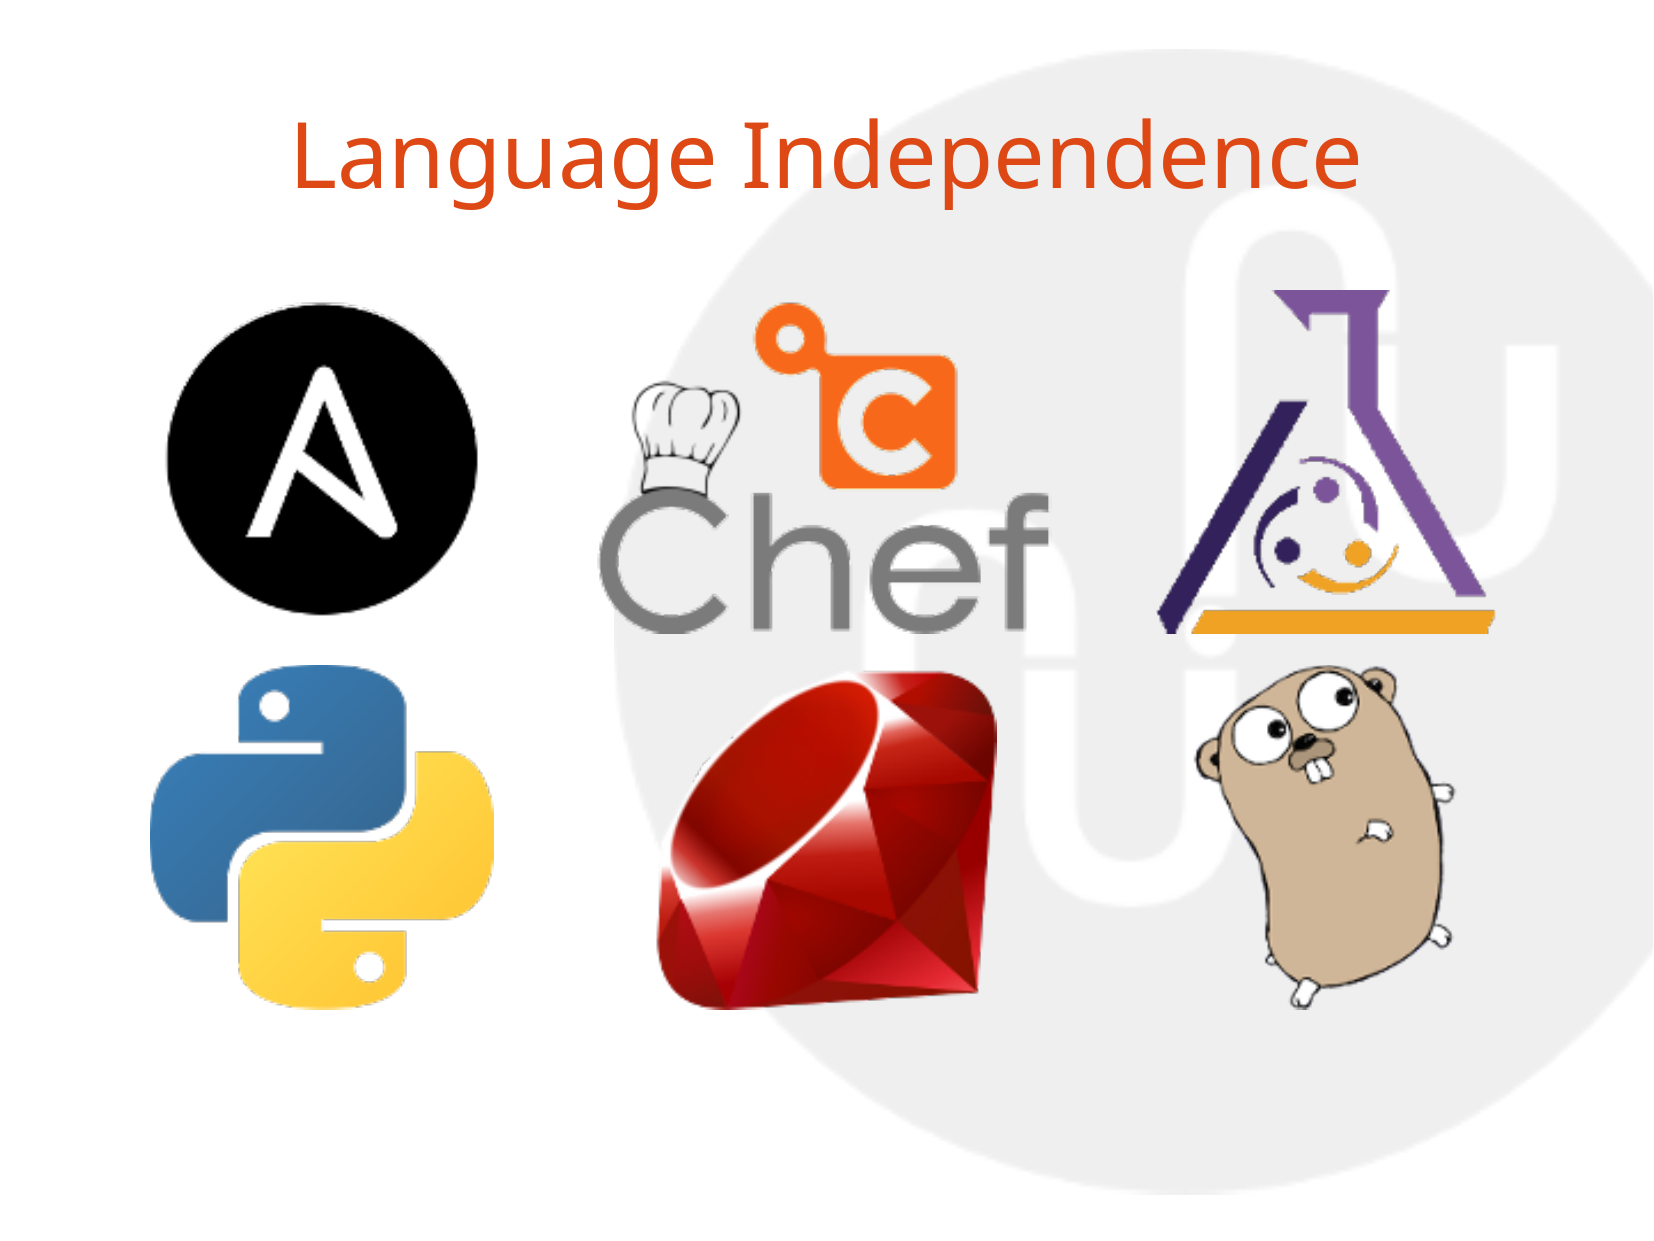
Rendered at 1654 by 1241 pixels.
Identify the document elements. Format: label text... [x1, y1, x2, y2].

title Language Independence [82, 49, 1571, 257]
picture [150, 665, 494, 1010]
picture [596, 49, 1654, 1195]
picture [150, 290, 494, 634]
